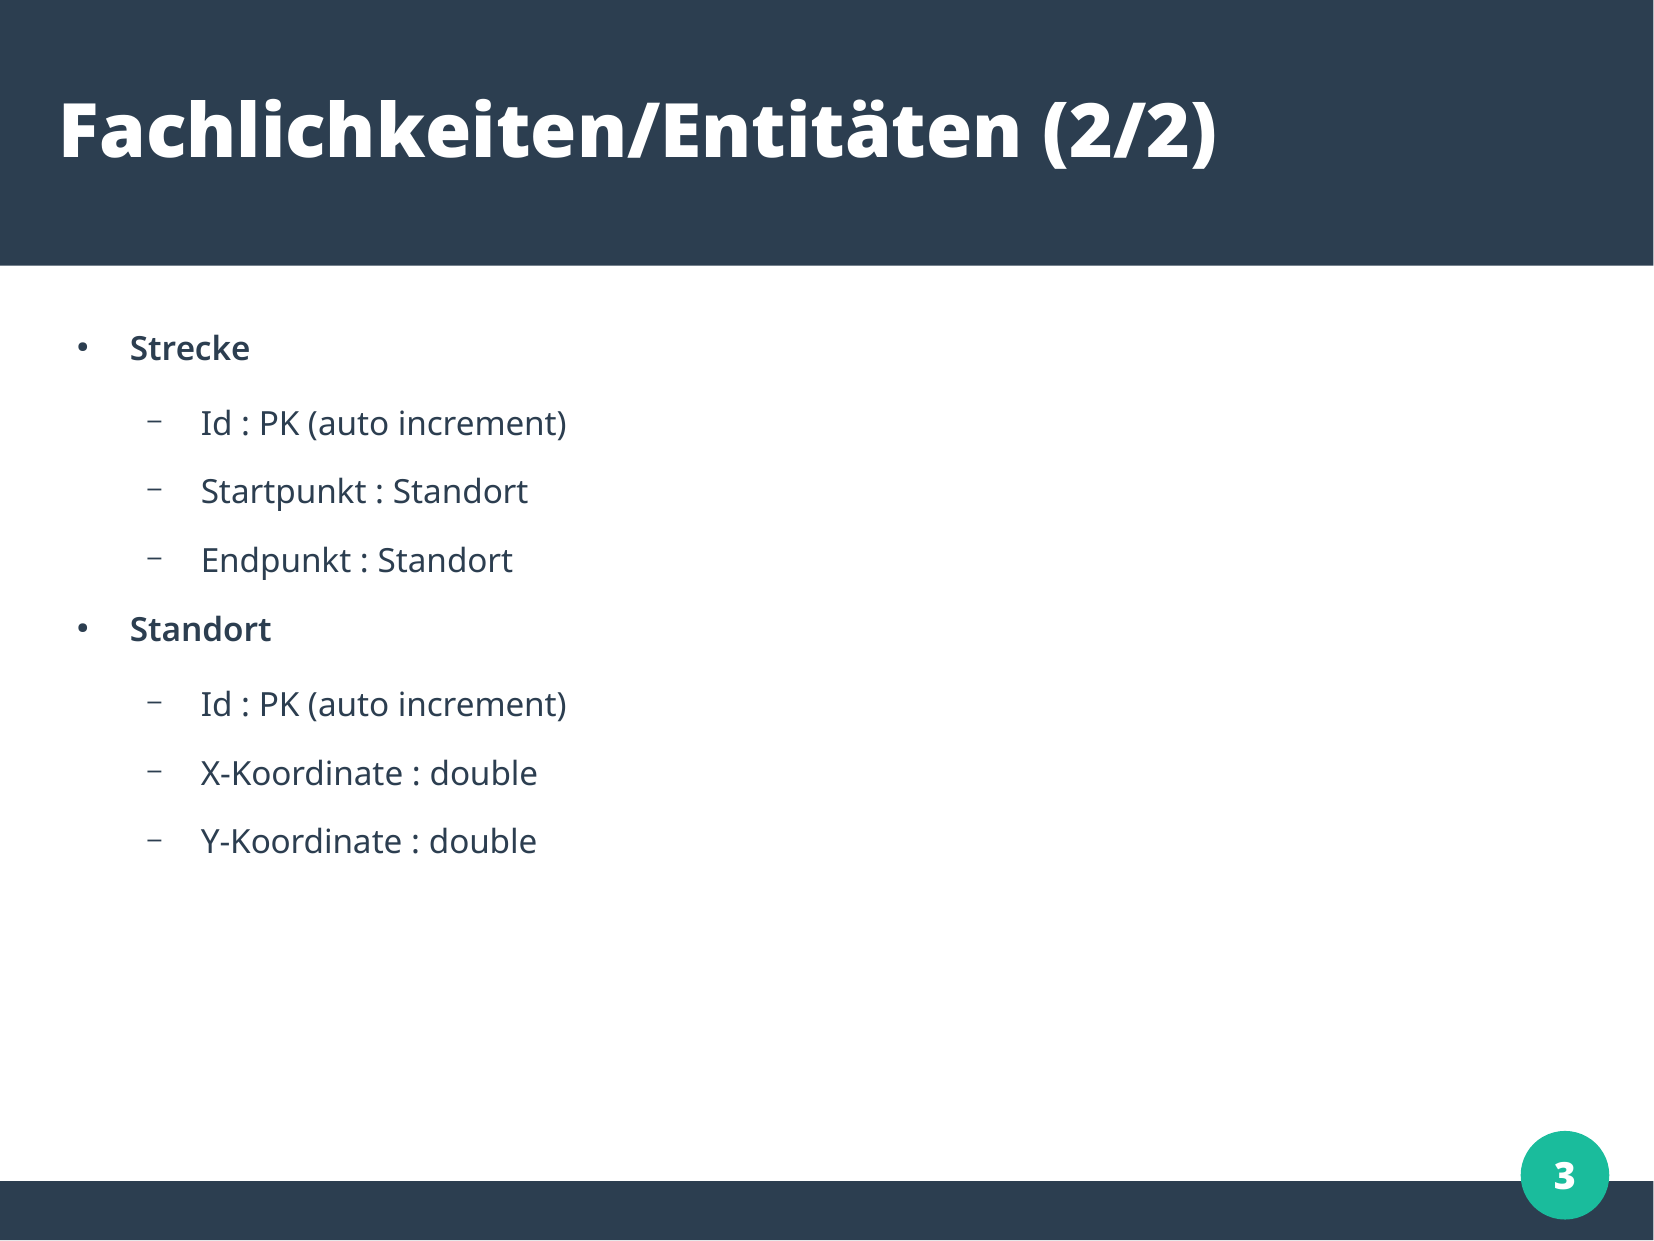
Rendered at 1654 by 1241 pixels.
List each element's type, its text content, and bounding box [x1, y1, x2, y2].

list Strecke Id : PK (auto increment) Startpunkt : Standort Endpunkt : Standort Standort Id : PK (auto increment) X-Koordinate : double Y-Koordinate : double [59, 324, 1595, 1152]
title Fachlichkeiten/Entitäten (2/2) [59, 49, 1595, 207]
